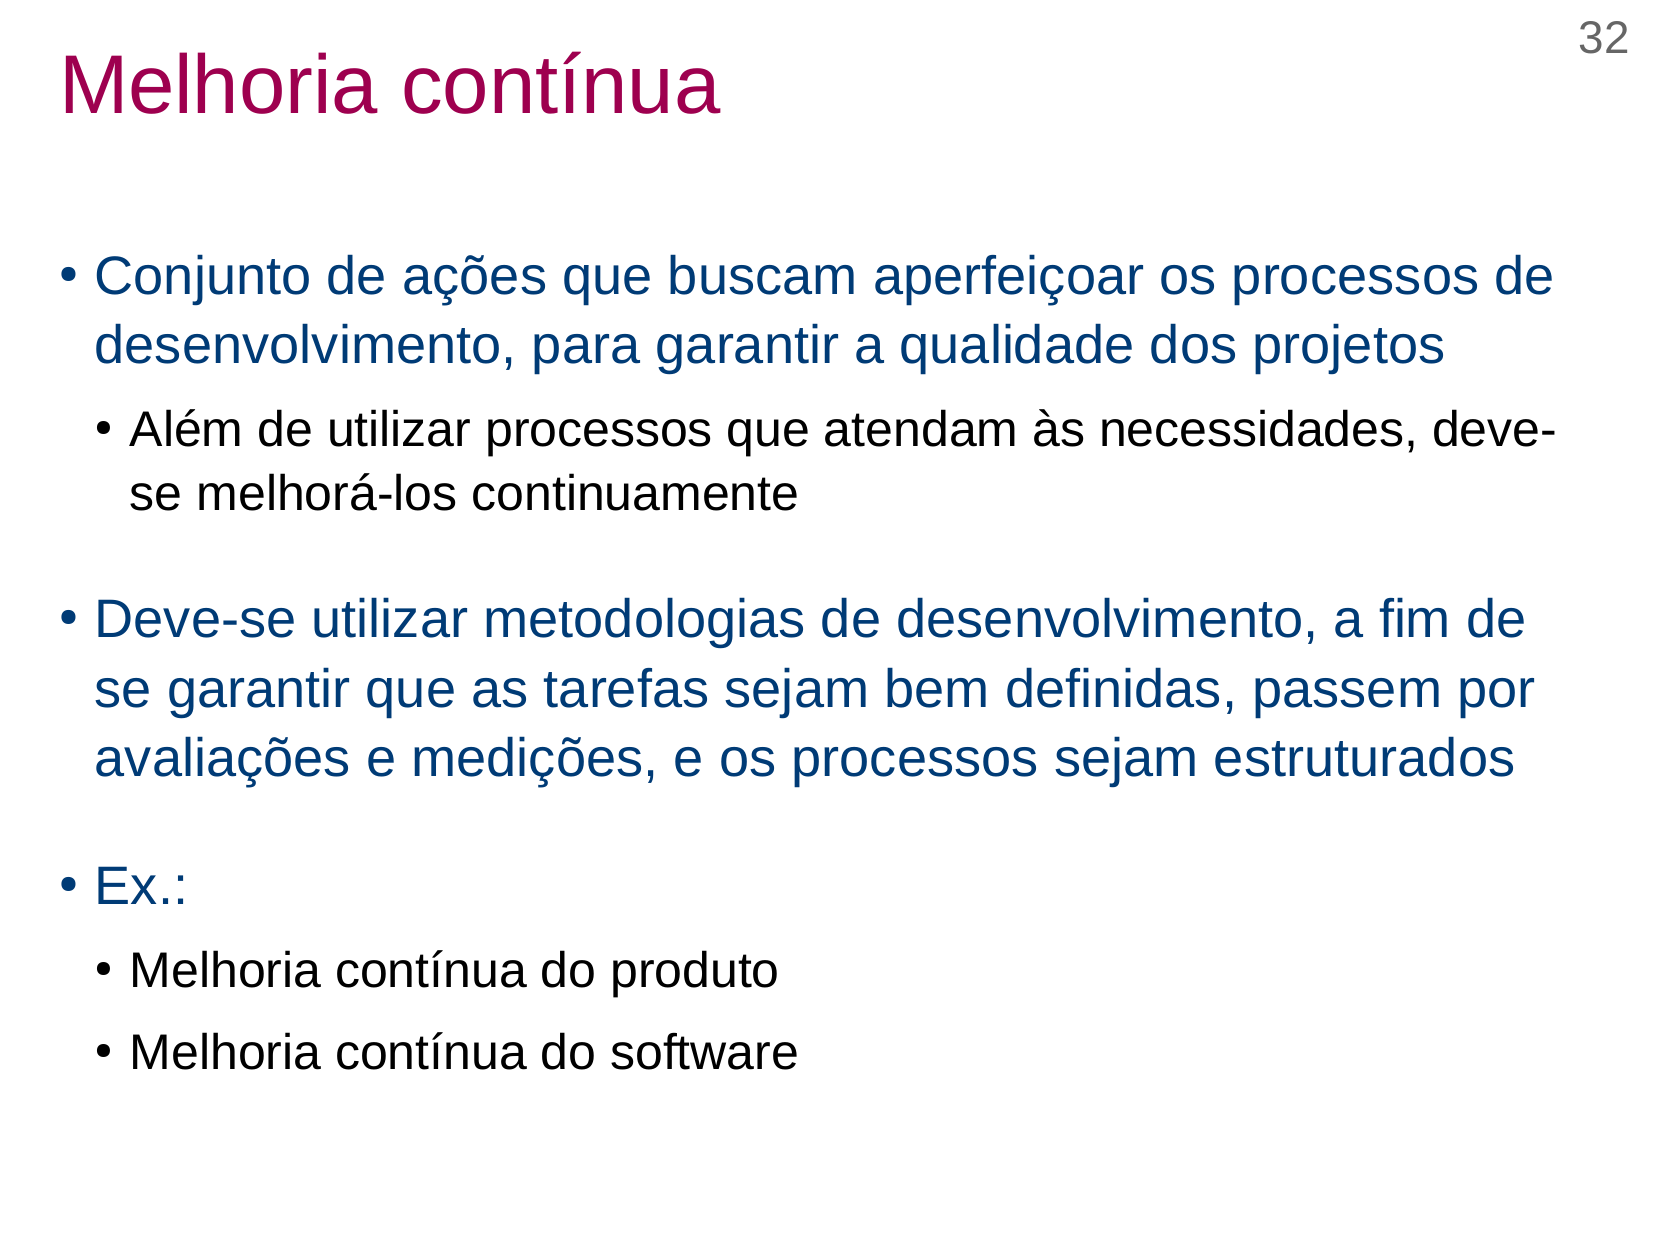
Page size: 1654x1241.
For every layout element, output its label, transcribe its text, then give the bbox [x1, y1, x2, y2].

title Melhoria contínua [59, 29, 1595, 148]
list Conjunto de ações que buscam aperfeiçoar os processos de desenvolvimento, para garantir a qualidade dos projetos Além de utilizar processos que atendam às necessidades, deve-se melhorá-los continuamente Deve-se utilizar metodologias de desenvolvimento, a fim de se garantir que as tarefas sejam bem definidas, passem por avaliações e medições, e os processos sejam estruturados Ex.: Melhoria contínua do produto Melhoria contínua do software [59, 236, 1595, 1211]
